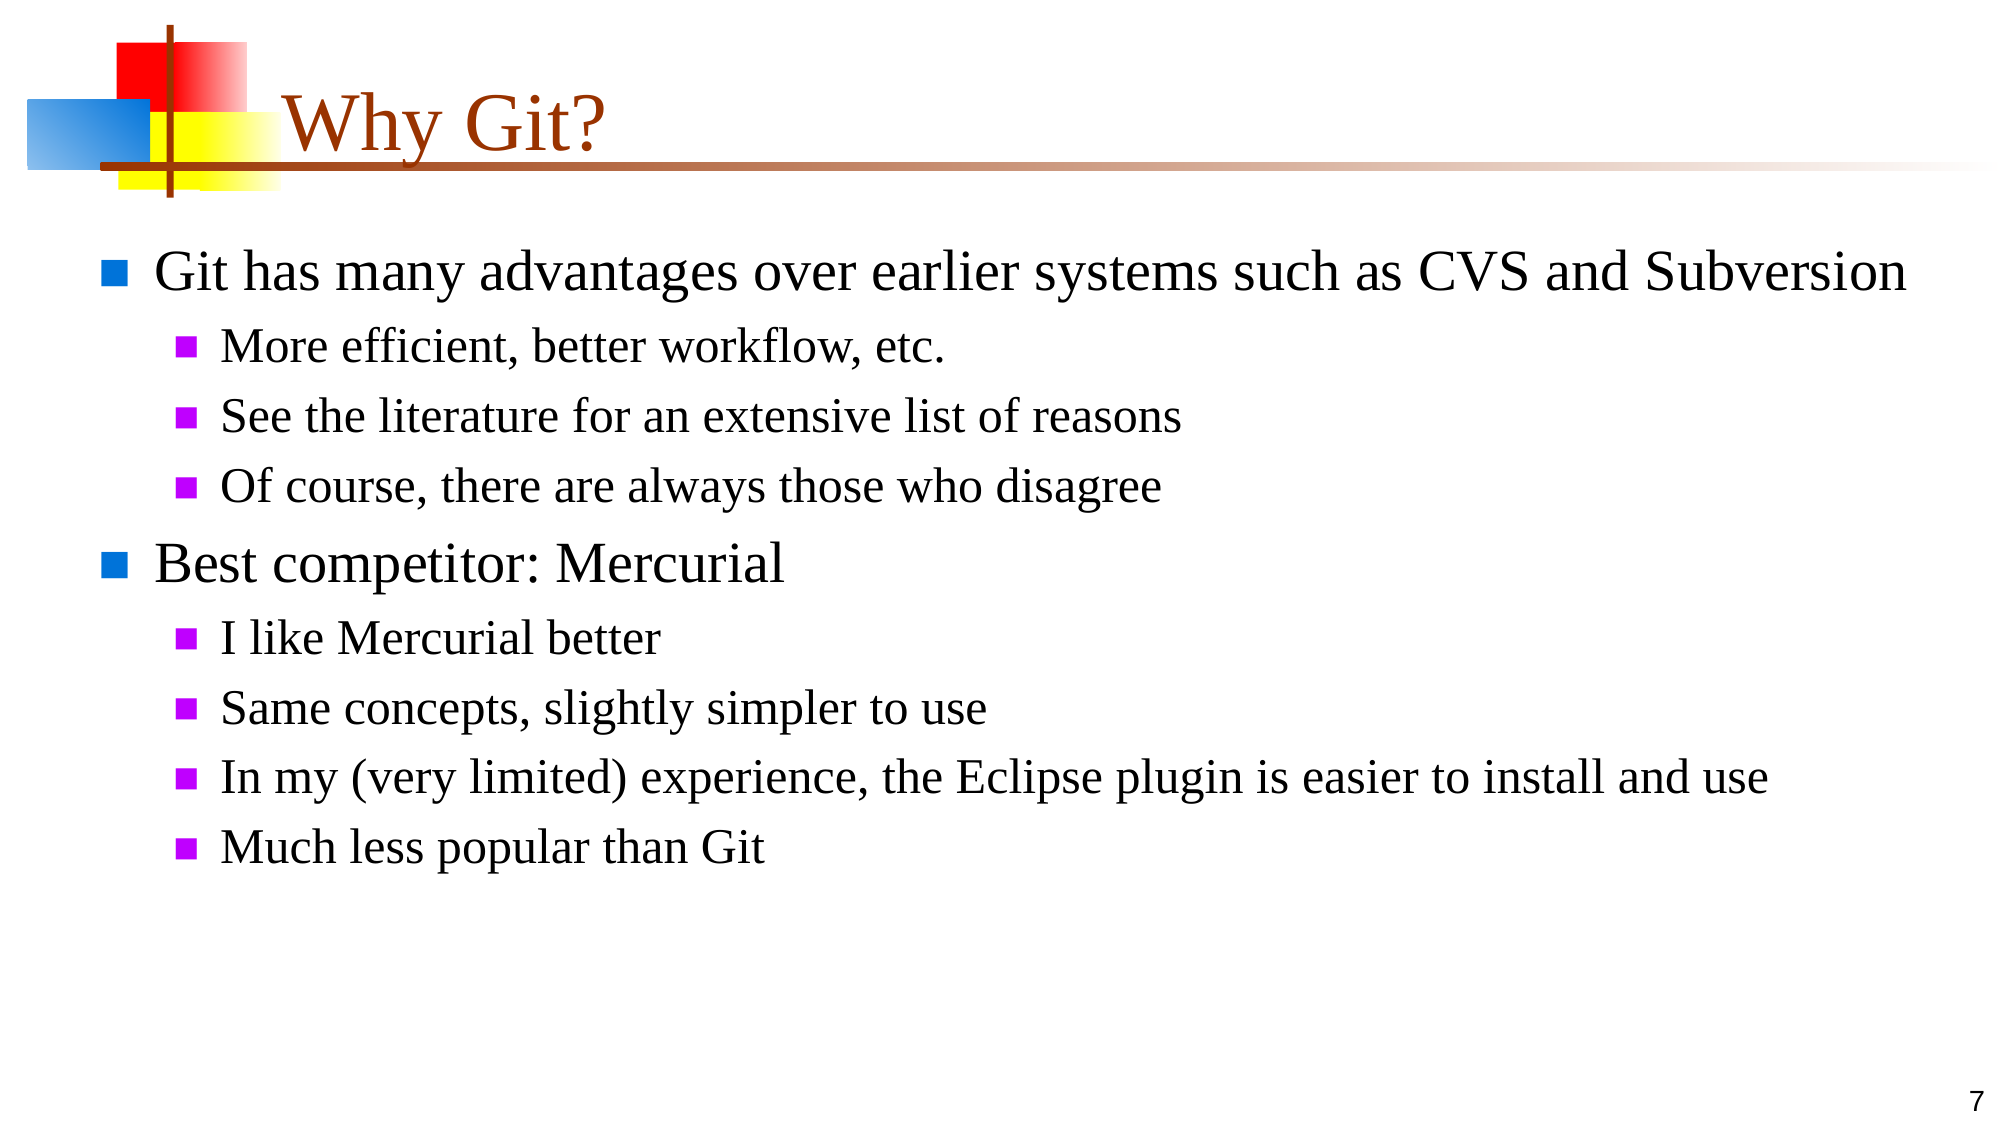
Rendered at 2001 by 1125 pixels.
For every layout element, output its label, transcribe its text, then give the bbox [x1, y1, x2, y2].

list Git has many advantages over earlier systems such as CVS and Subversion More efficient, better workflow, etc. See the literature for an extensive list of reasons Of course, there are always those who disagree Best competitor: Mercurial I like Mercurial better Same concepts, slightly simpler to use In my (very limited) experience, the Eclipse plugin is easier to install and use Much less popular than Git [83, 224, 1959, 1006]
title Why Git? [266, 37, 1972, 175]
text_box <number> [1583, 1049, 2000, 1125]
